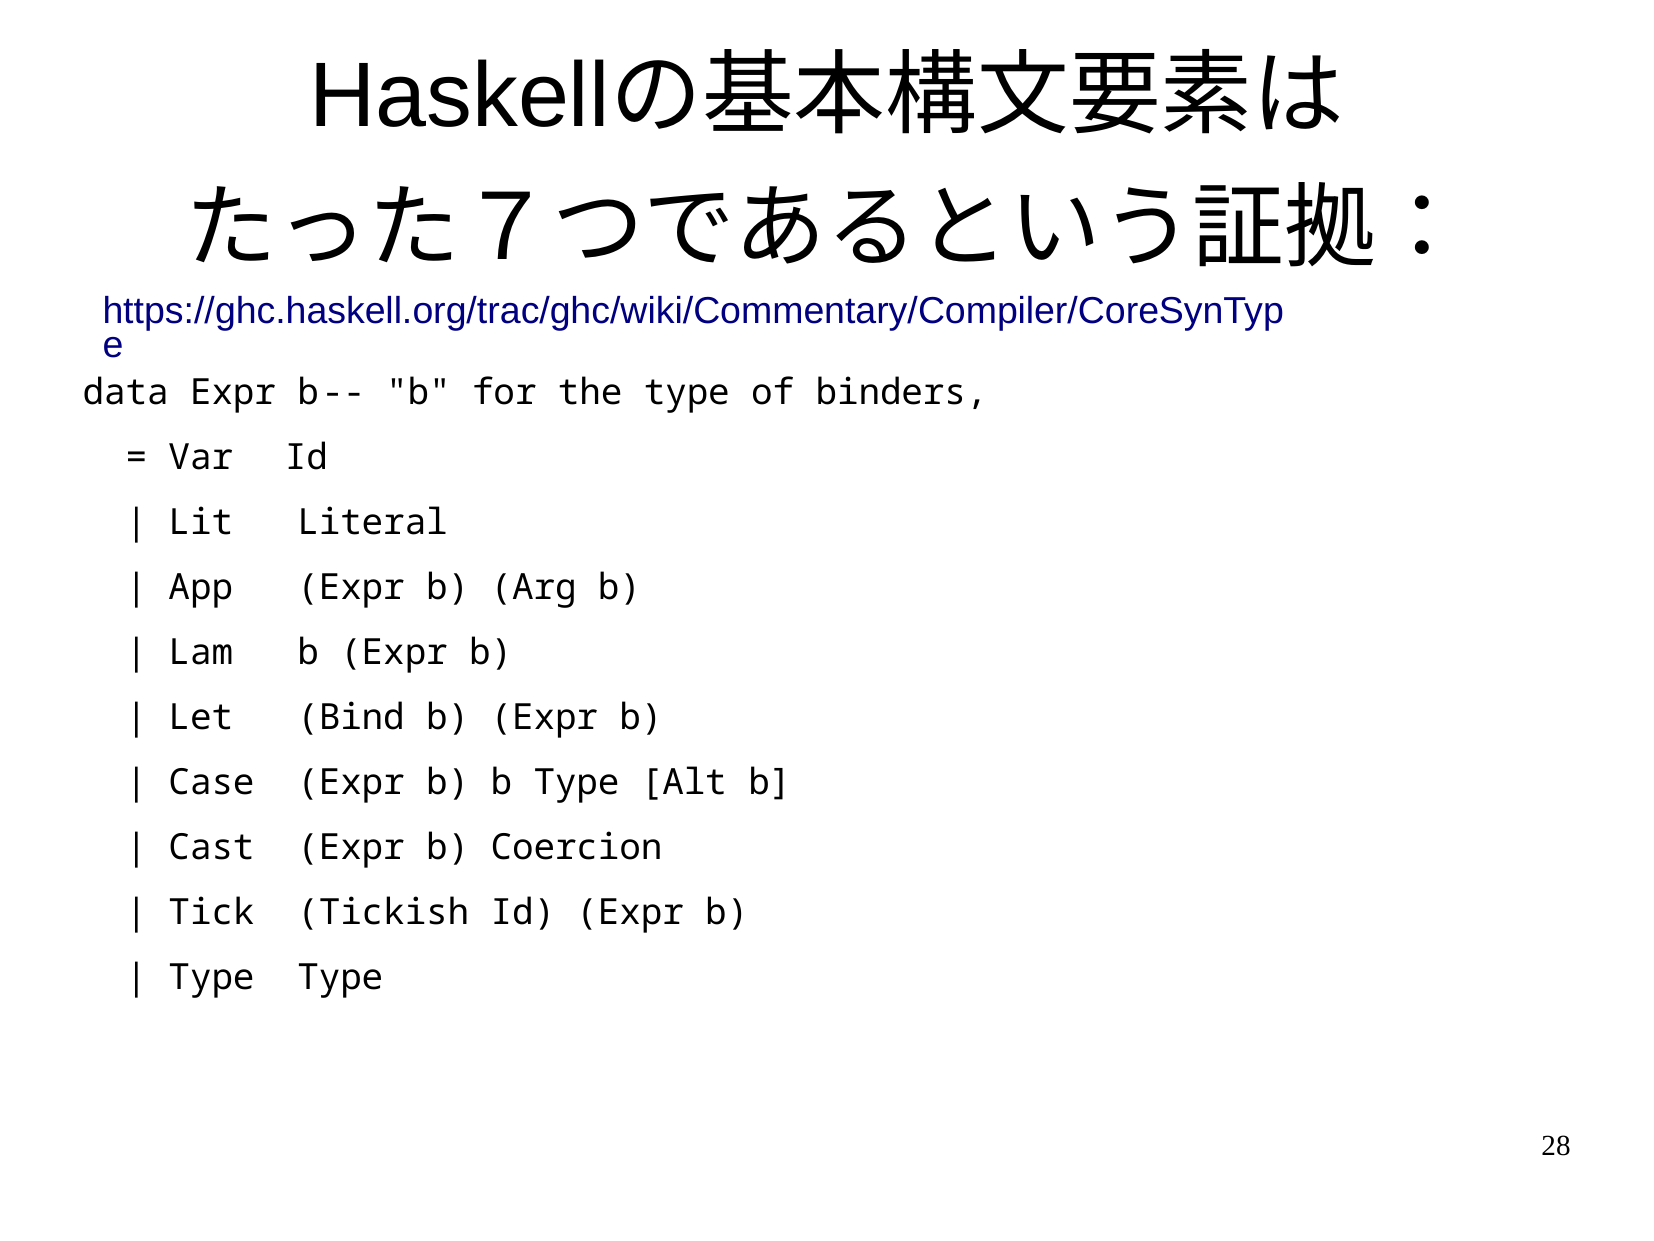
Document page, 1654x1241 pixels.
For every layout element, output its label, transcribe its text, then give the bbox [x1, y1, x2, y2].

text_box https://ghc.haskell.org/trac/ghc/wiki/Commentary/Compiler/CoreSynType [87, 281, 1318, 339]
title Haskellの基本構文要素は たった７つであるという証拠： [82, 49, 1571, 257]
list data Expr b -- "b" for the type of binders, = Var Id | Lit Literal | App (Expr b) (Arg b) | Lam b (Expr b) | Let (Bind b) (Expr b) | Case (Expr b) b Type [Alt b] | Cast (Expr b) Coercion | Tick (Tickish Id) (Expr b) | Type Type [82, 366, 1571, 1010]
